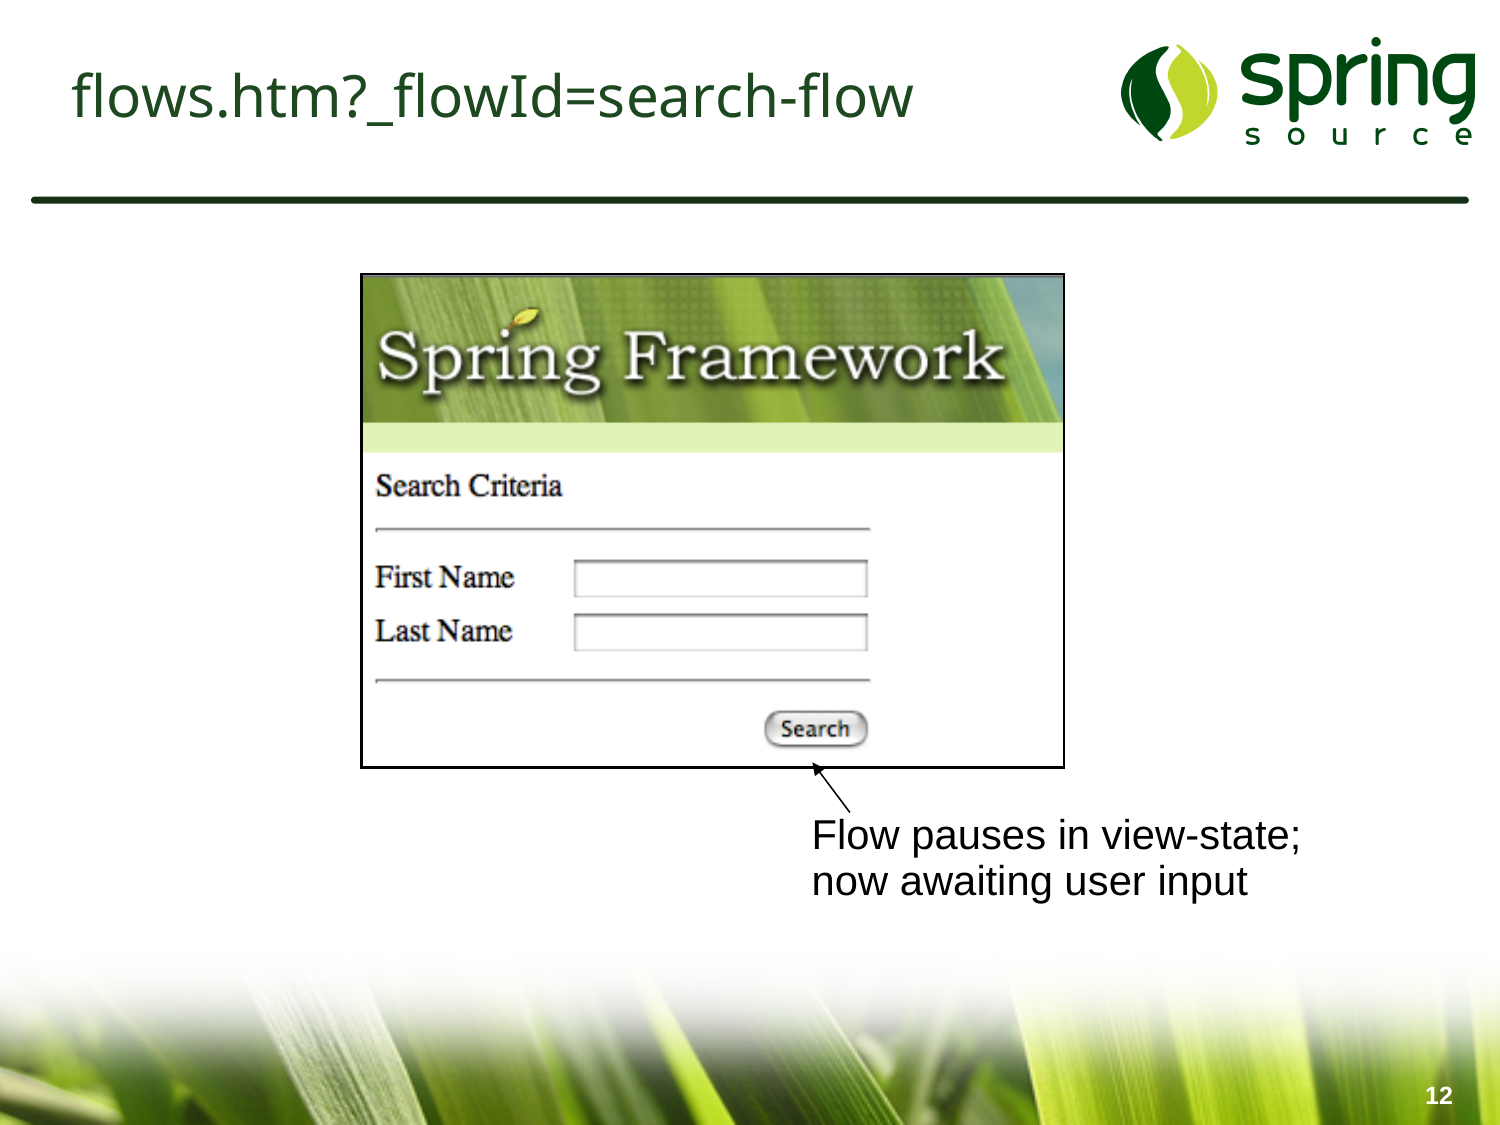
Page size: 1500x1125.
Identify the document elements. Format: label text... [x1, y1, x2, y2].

picture [362, 275, 1063, 767]
title flows.htm?_flowId=search-flow [56, 13, 1089, 176]
text_box Flow pauses in view-state; now awaiting user input [796, 803, 1317, 913]
picture [0, 944, 1500, 1125]
picture [1121, 37, 1475, 145]
